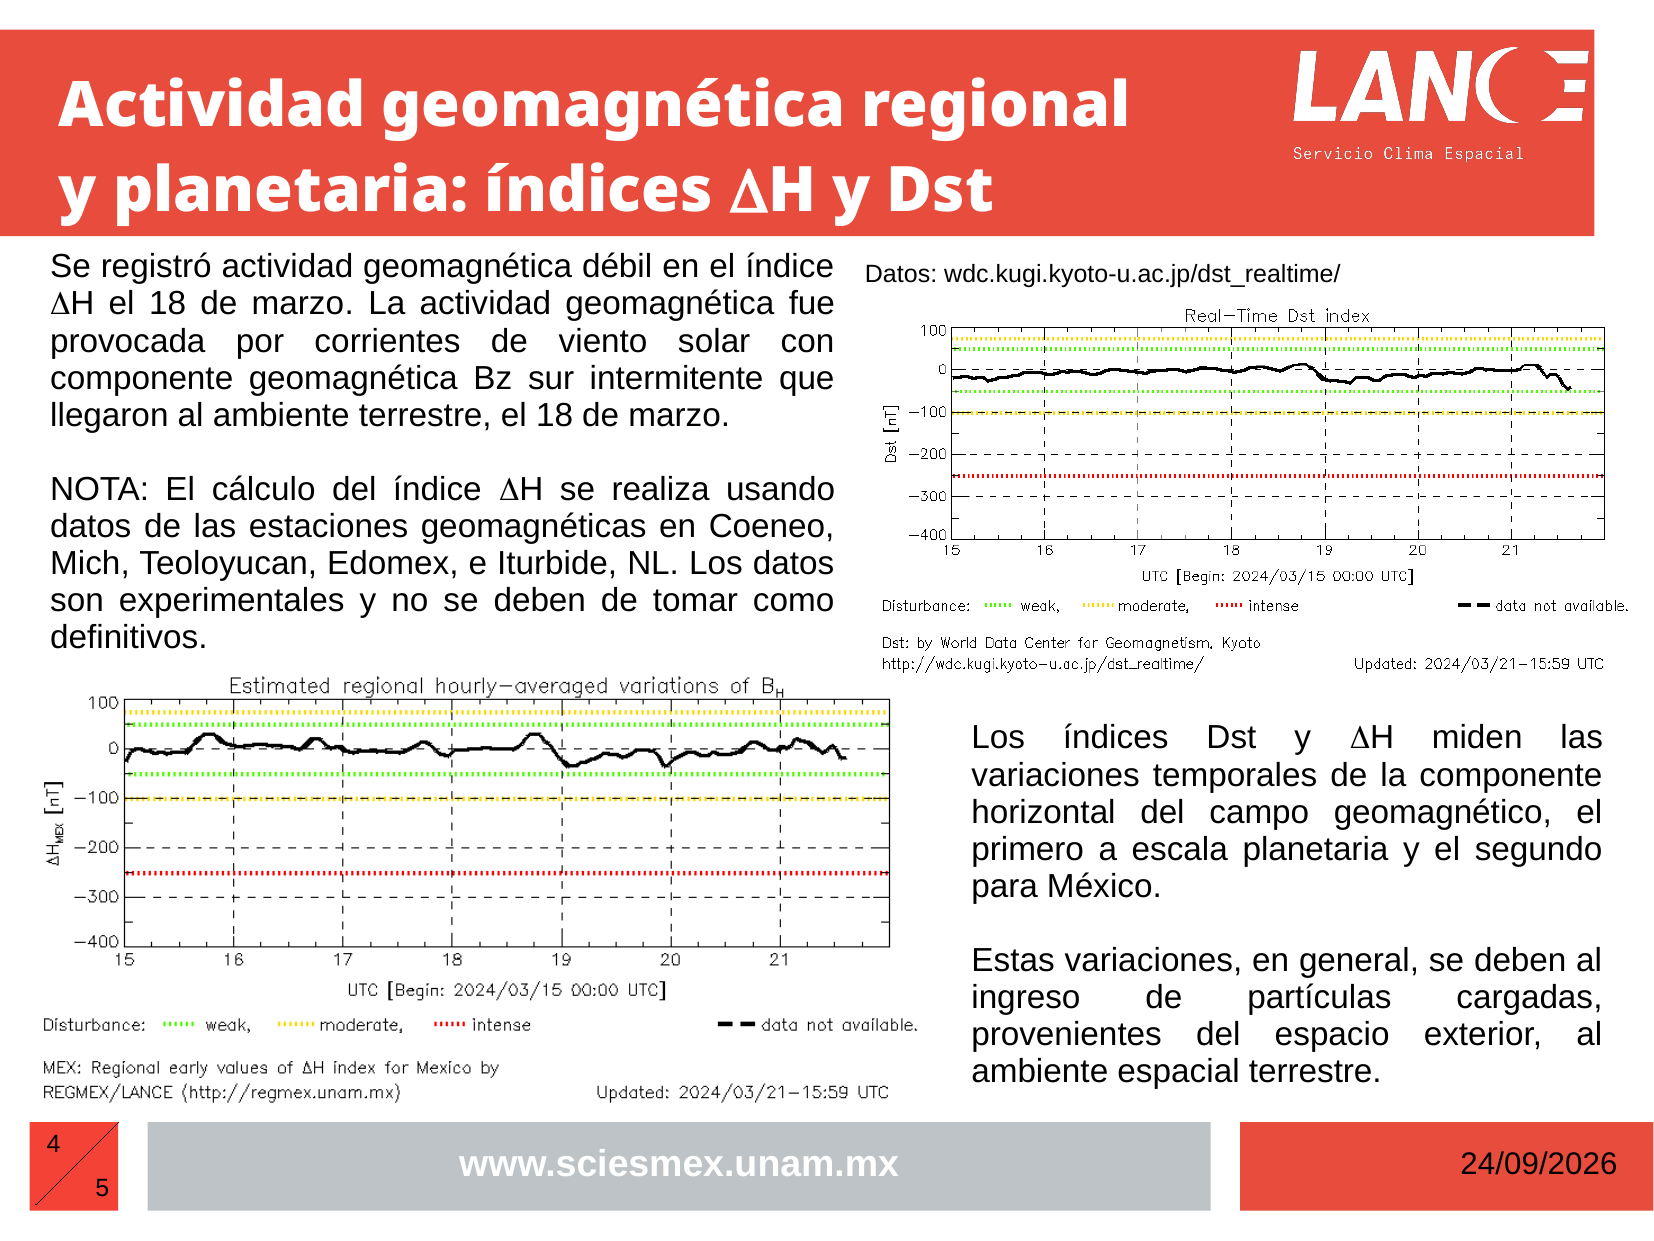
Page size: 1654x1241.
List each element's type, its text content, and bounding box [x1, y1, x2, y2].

title Actividad geomagnética regional y planetaria: índices DH y Dst [59, 59, 1312, 207]
text_box Los índices Dst y DH miden las variaciones temporales de la componente horizontal del campo geomagnético, el primero a escala planetaria y el segundo para México. Estas variaciones, en general, se deben al ingreso de partículas cargadas, provenientes del espacio exterior, al ambiente espacial terrestre. [956, 711, 1619, 1097]
text_box Datos: wdc.kugi.kyoto-u.ac.jp/dst_realtime/ [851, 252, 1371, 296]
text_box 21/03/2024 [1424, 1122, 1654, 1205]
text_box Se registró actividad geomagnética débil en el índice DH el 18 de marzo. La actividad geomagnética fue provocada por corrientes de viento solar con componente geomagnética Bz sur intermitente que llegaron al ambiente terrestre, el 18 de marzo. NOTA: El cálculo del índice DH se realiza usando datos de las estaciones geomagnéticas en Coeneo, Mich, Teoloyucan, Edomex, e Iturbide, NL. Los datos son experimentales y no se deben de tomar como definitivos. [35, 240, 851, 768]
picture [34, 289, 1642, 1105]
text_box <número> [31, 1122, 176, 1170]
text_box www.sciesmex.unam.mx [153, 1122, 1205, 1205]
text_box 5 [35, 1151, 125, 1209]
picture [1293, 47, 1589, 162]
